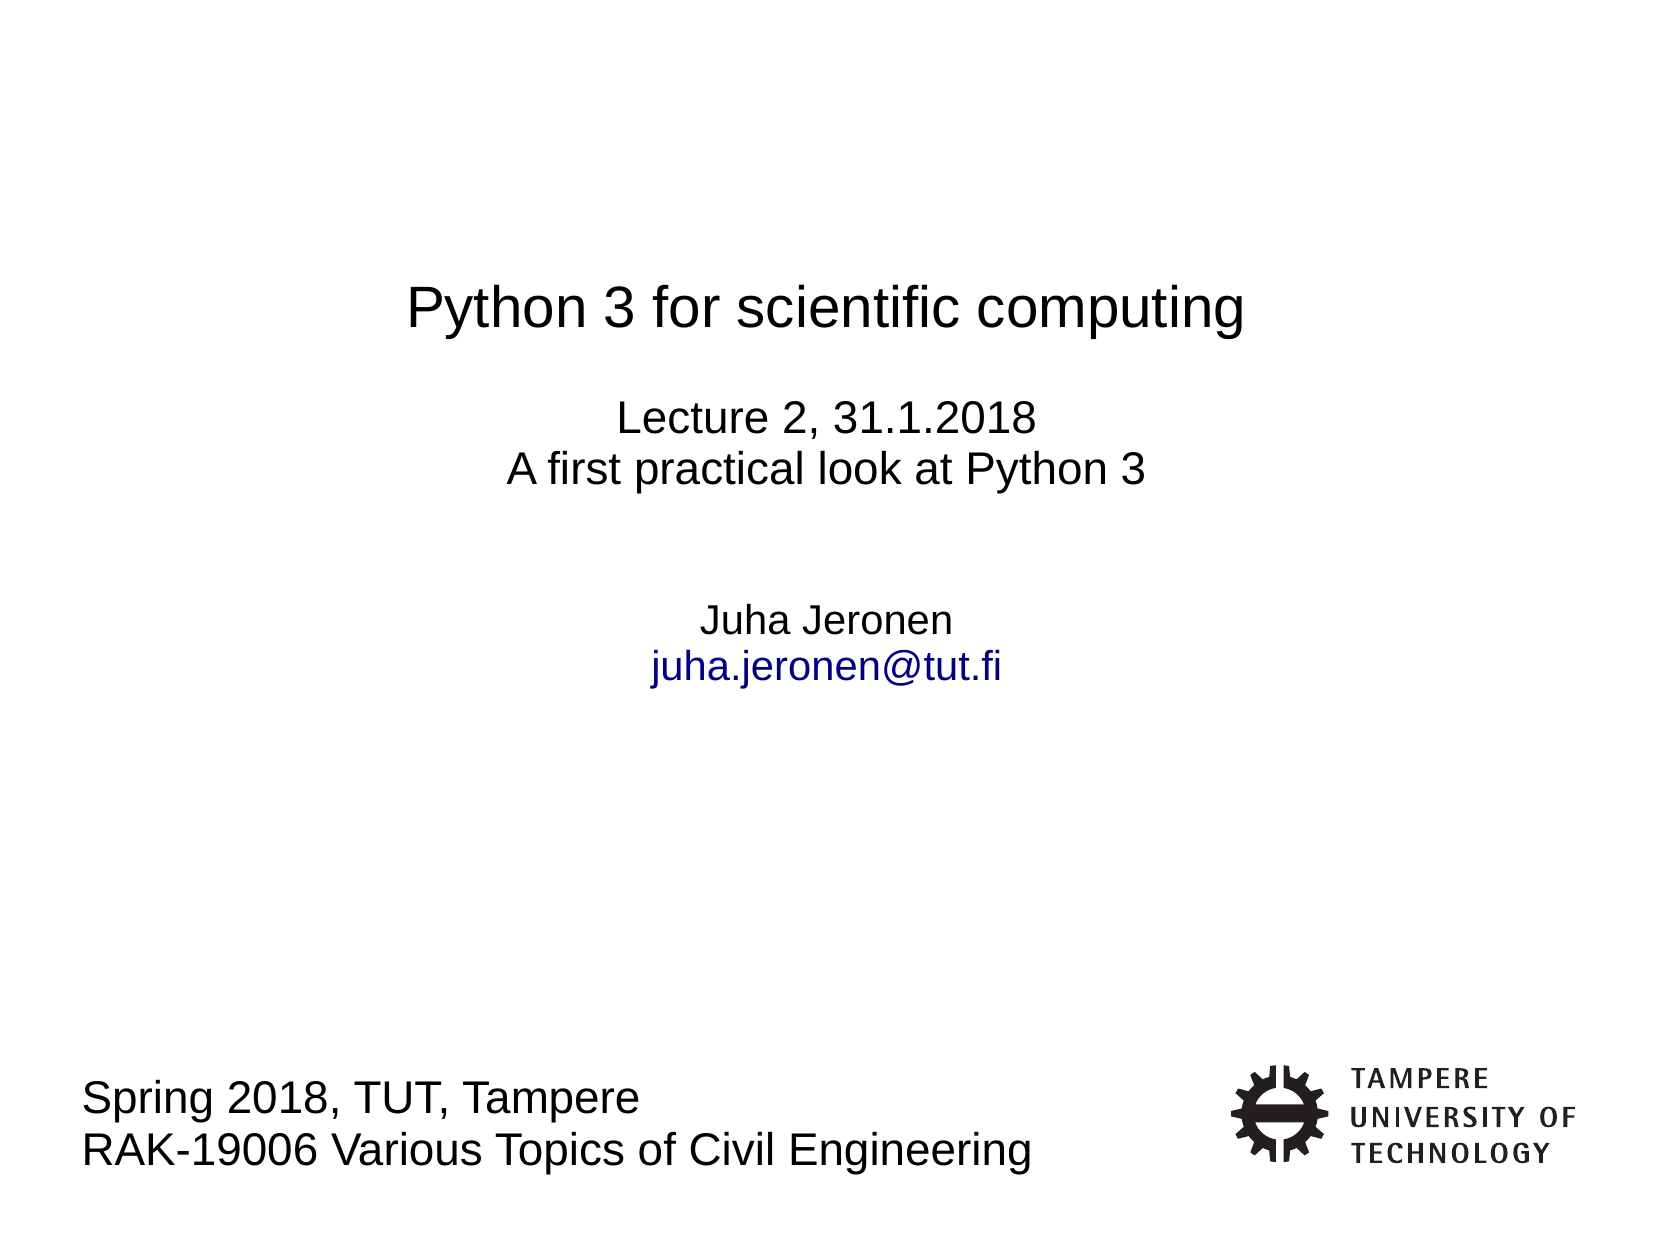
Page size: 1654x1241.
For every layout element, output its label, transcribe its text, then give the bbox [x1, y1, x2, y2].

text_box Spring 2018, TUT, Tampere RAK-19006 Various Topics of Civil Engineering [66, 1065, 1051, 1183]
subtitle Python 3 for scientific computing Lecture 2, 31.1.2018 A first practical look at Python 3 Juha Jeronen juha.jeronen@tut.fi [82, 273, 1571, 1027]
picture [1230, 1065, 1576, 1164]
